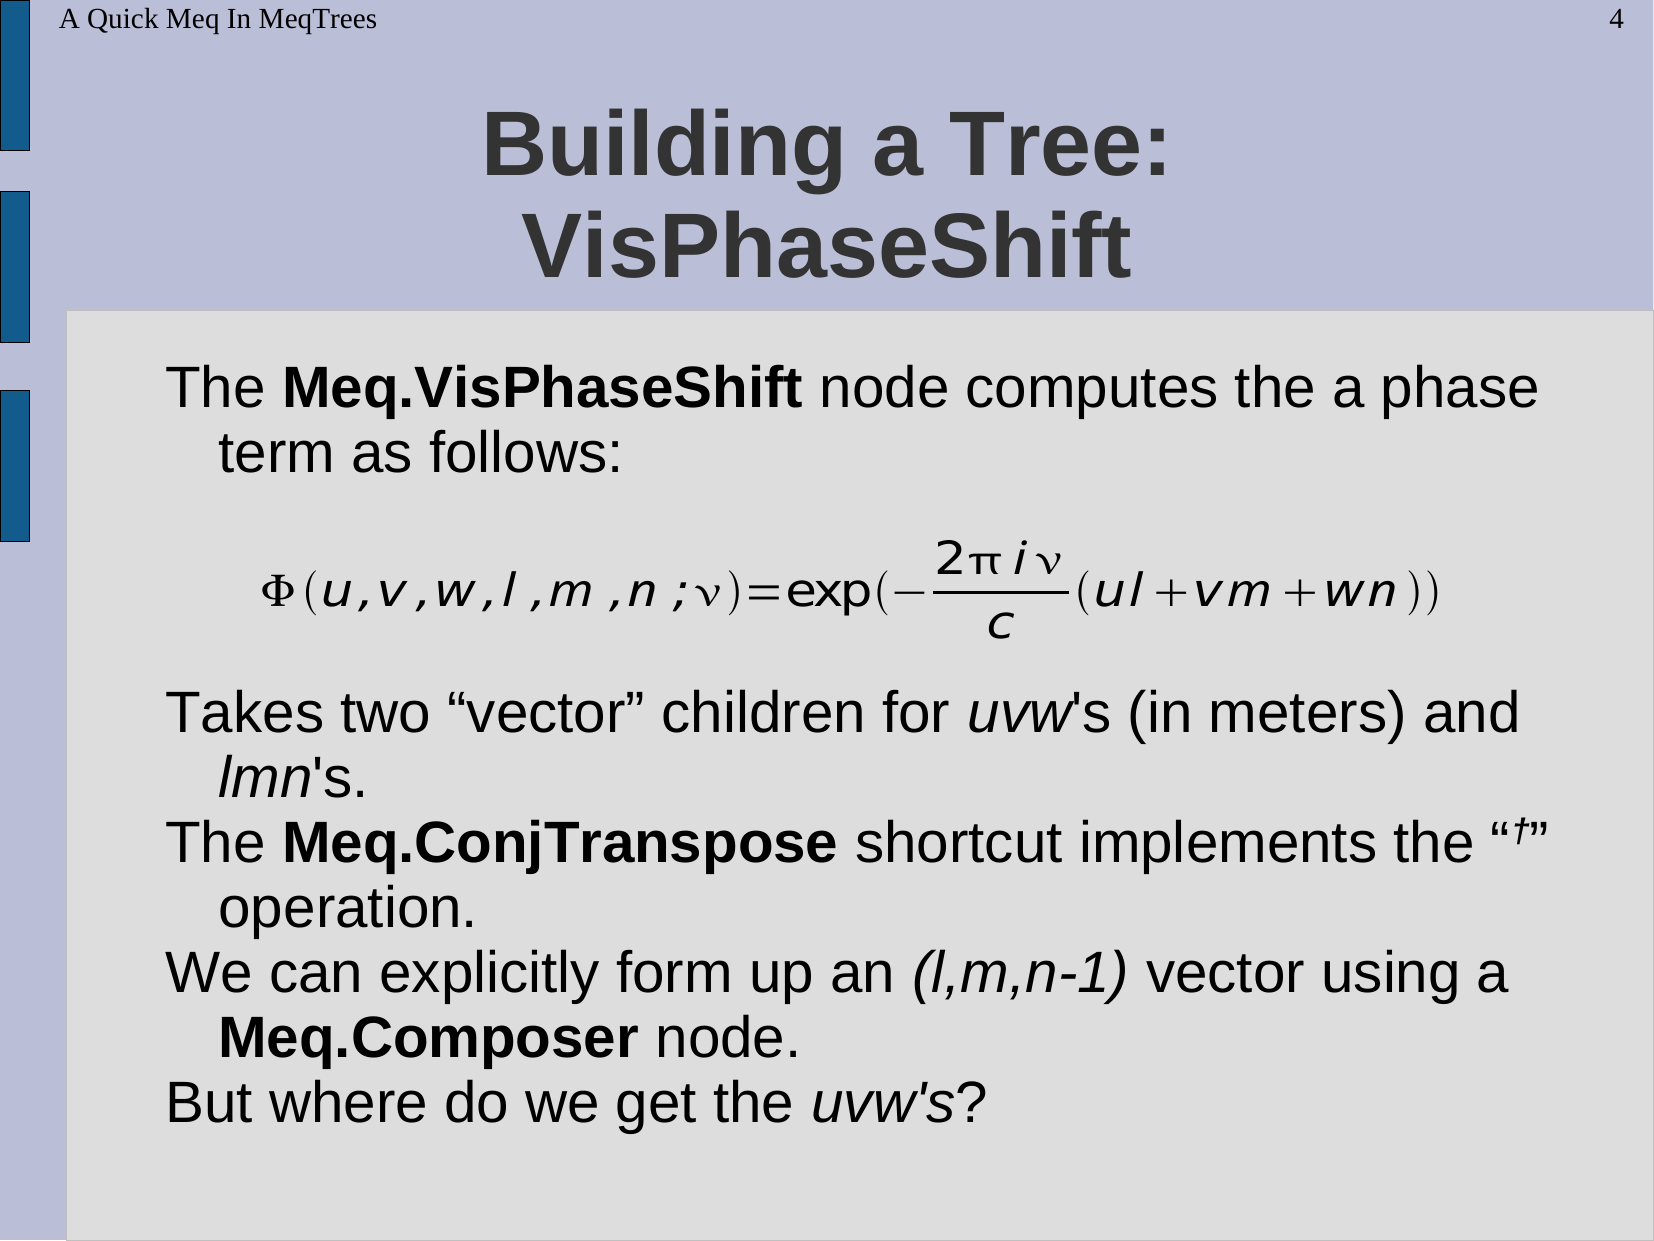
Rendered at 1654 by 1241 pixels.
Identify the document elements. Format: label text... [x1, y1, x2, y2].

chart [254, 521, 1447, 650]
title Building a Tree: VisPhaseShift [121, 87, 1534, 302]
list The Meq.VisPhaseShift node computes the a phase term as follows: Takes two “vector” children for uvw's (in meters) and lmn's. The Meq.ConjTranspose shortcut implements the “†” operation. We can explicitly form up an (l,m,n-1) vector using a Meq.Composer node. But where do we get the uvw's? [147, 354, 1560, 1169]
